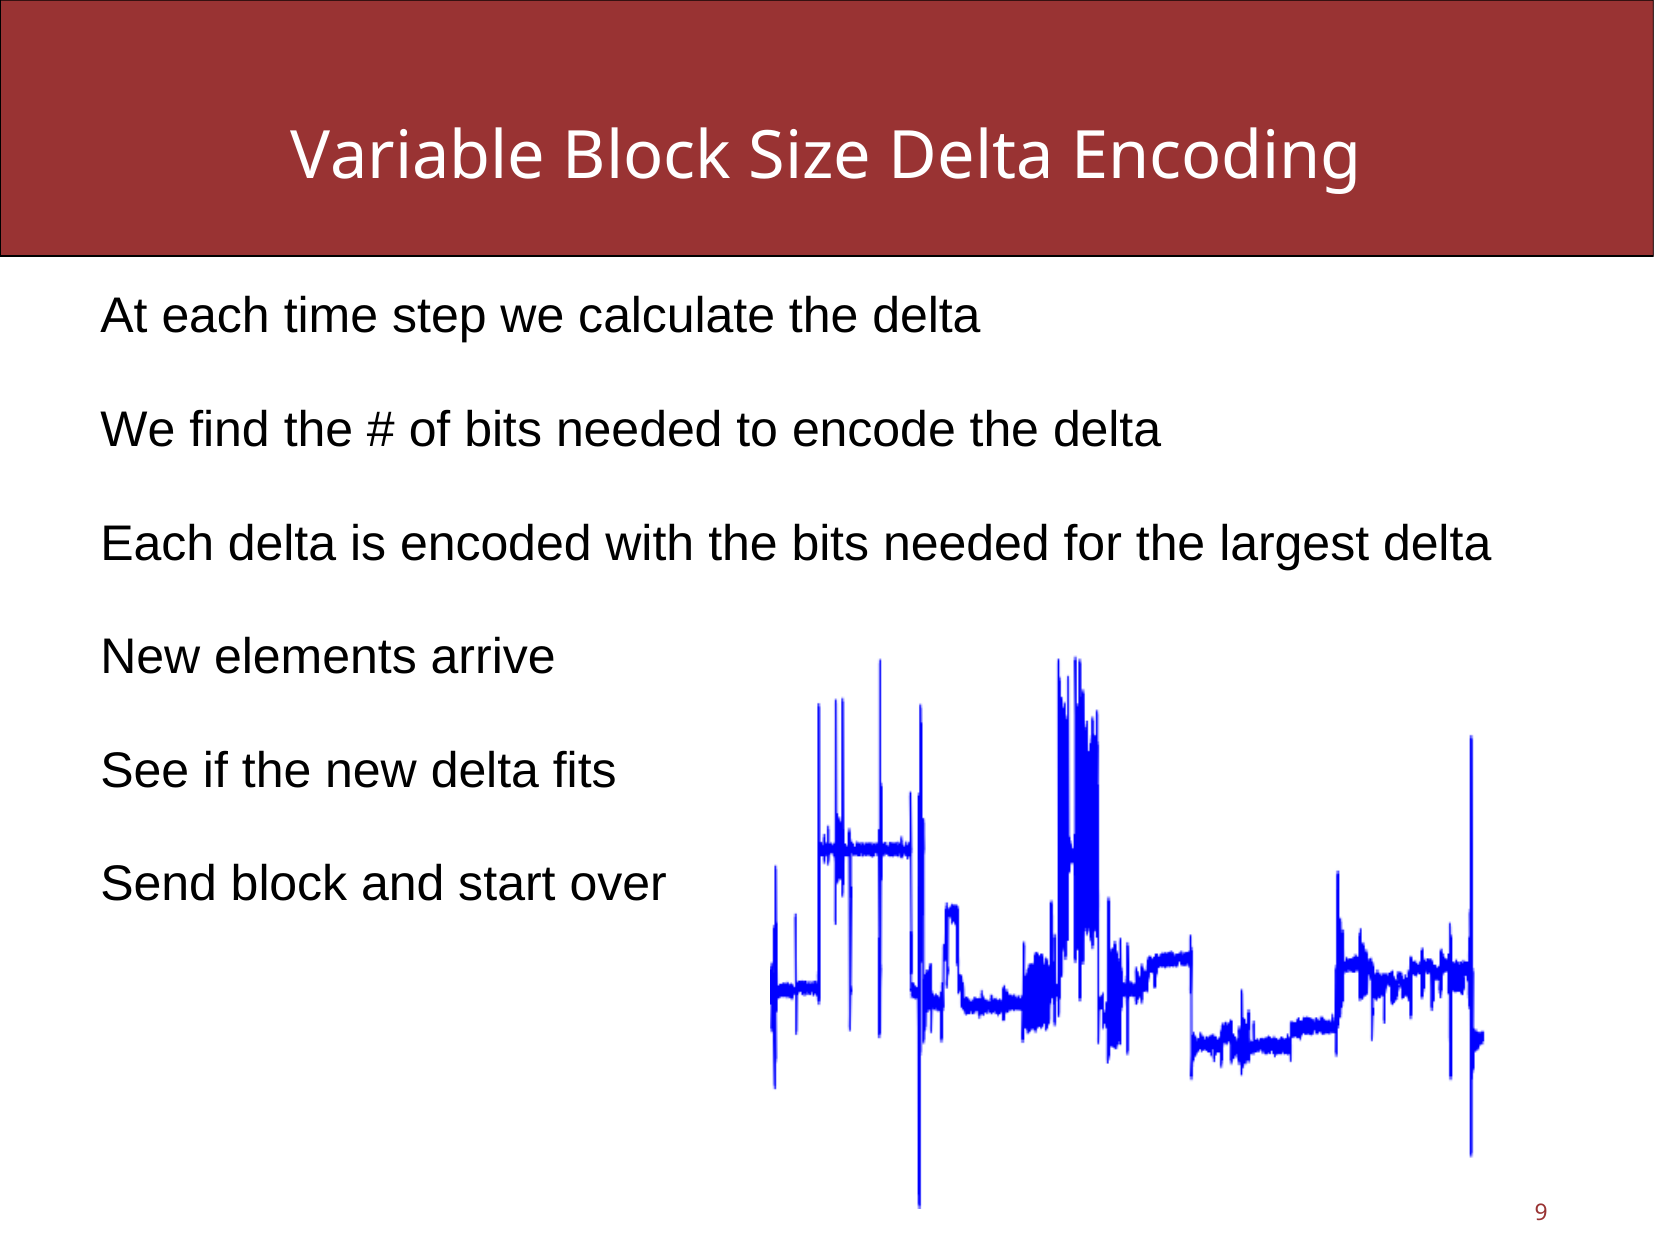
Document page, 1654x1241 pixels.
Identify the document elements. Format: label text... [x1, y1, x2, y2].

list At each time step we calculate the delta We find the # of bits needed to encode the delta Each delta is encoded with the bits needed for the largest delta New elements arrive See if the new delta fits Send block and start over [82, 290, 1571, 1094]
picture [770, 611, 1521, 1209]
title Variable Block Size Delta Encoding [82, 56, 1571, 250]
